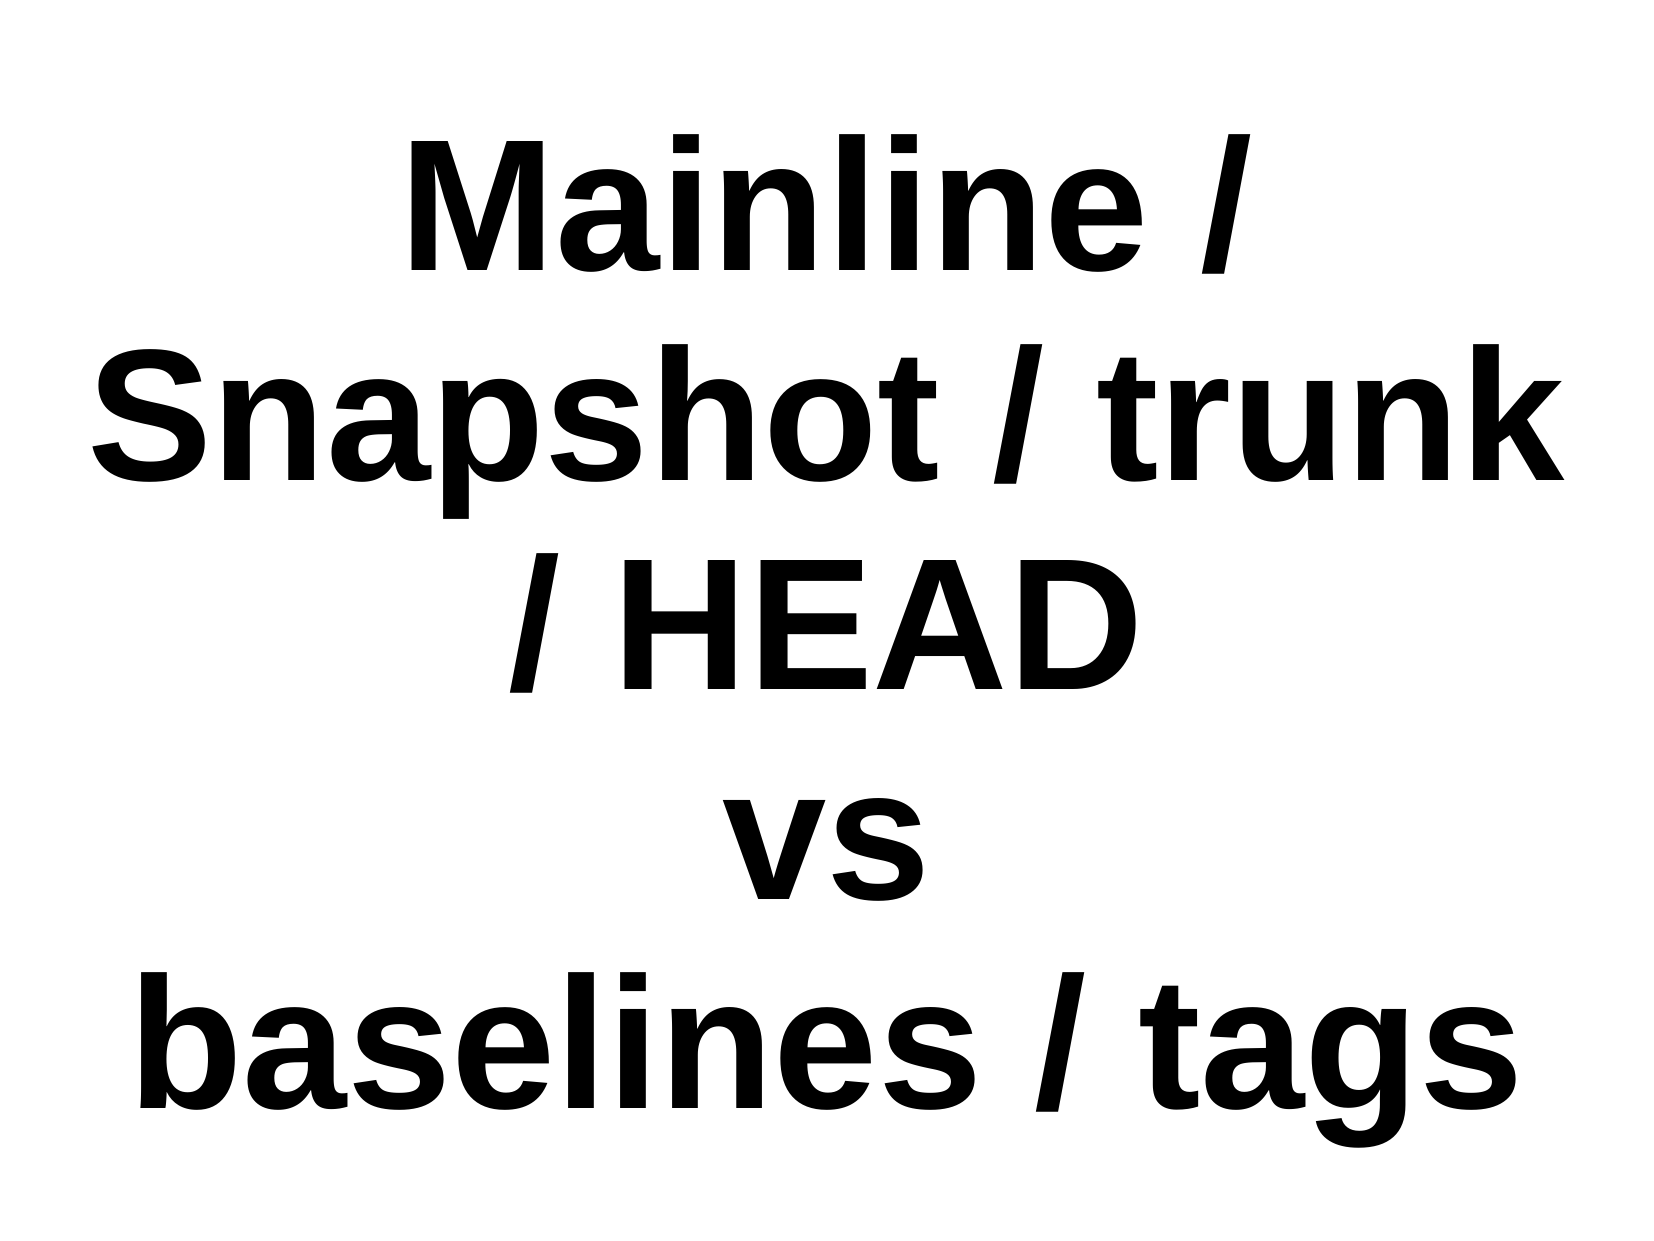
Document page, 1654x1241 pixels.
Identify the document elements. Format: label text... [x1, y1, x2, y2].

title Mainline / Snapshot / trunk / HEAD vs baselines / tags [82, 49, 1571, 1201]
